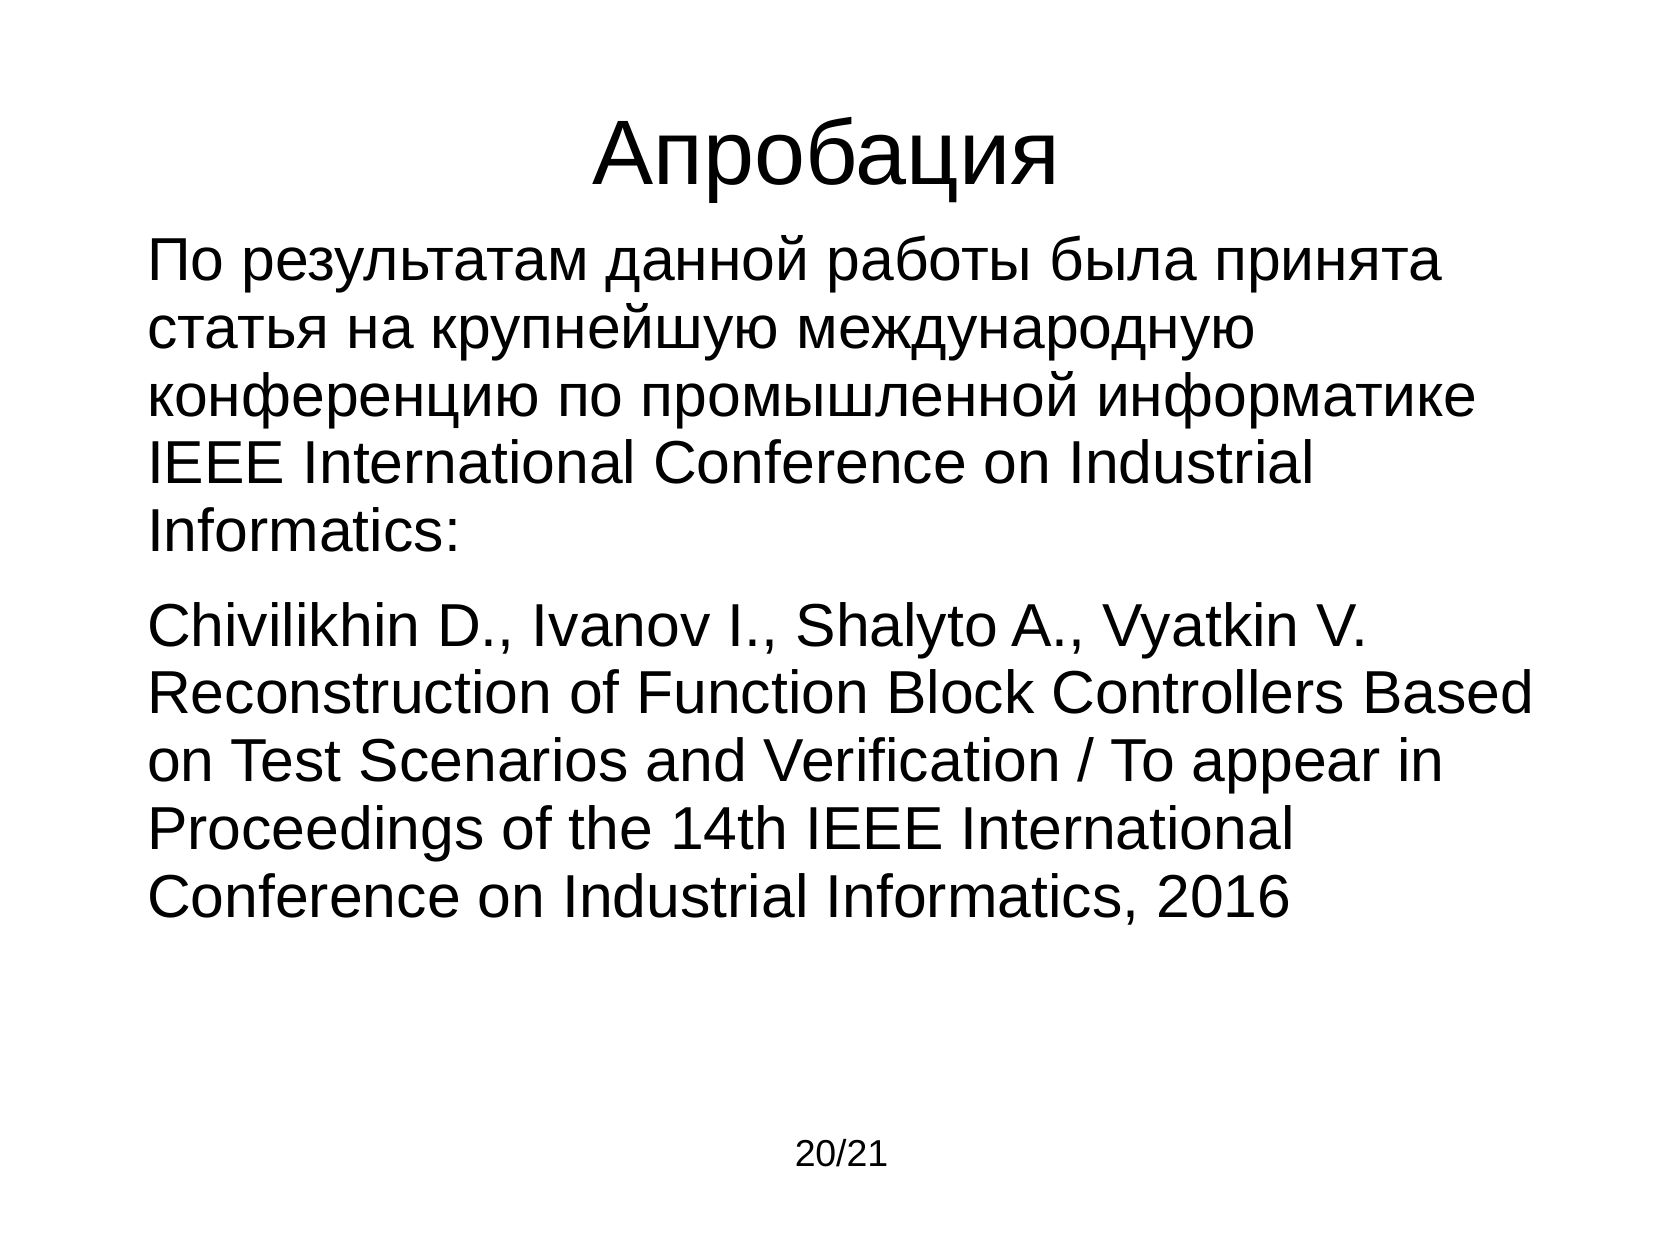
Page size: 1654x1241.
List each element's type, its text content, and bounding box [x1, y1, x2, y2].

text_box 20/21 [780, 1125, 916, 1182]
title Апробация [82, 49, 1571, 225]
list По результатам данной работы была принята статья на крупнейшую международную конференцию по промышленной информатике IEEE International Conference on Industrial Informatics: Chivilikhin D., Ivanov I., Shalyto A., Vyatkin V. Reconstruction of Function Block Controllers Based on Test Scenarios and Verification / To appear in Proceedings of the 14th IEEE International Conference on Industrial Informatics, 2016 [82, 225, 1571, 946]
